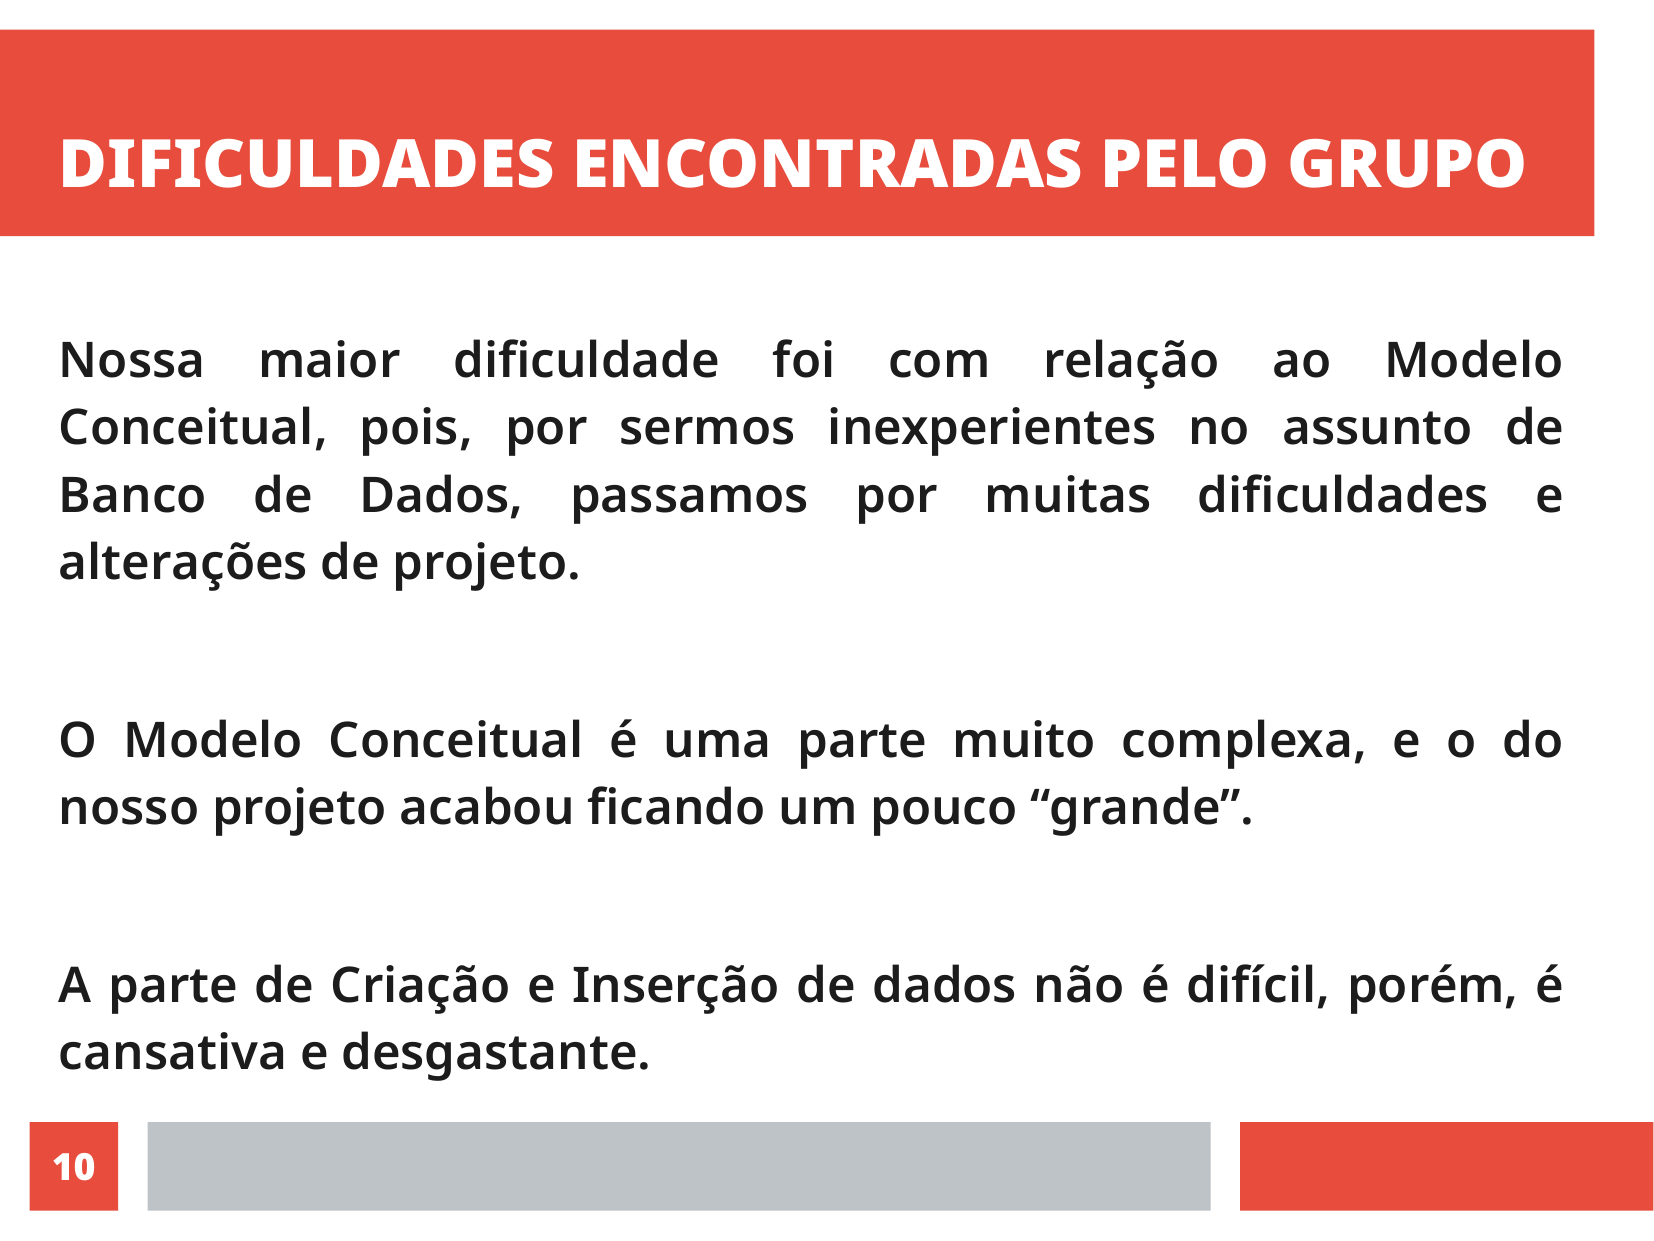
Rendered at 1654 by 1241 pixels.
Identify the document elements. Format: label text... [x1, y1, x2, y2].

title DIFICULDADES ENCONTRADAS PELO GRUPO [59, 59, 1595, 207]
list Nossa maior dificuldade foi com relação ao Modelo Conceitual, pois, por sermos inexperientes no assunto de Banco de Dados, passamos por muitas dificuldades e alterações de projeto. O Modelo Conceitual é uma parte muito complexa, e o do nosso projeto acabou ficando um pouco “grande”. A parte de Criação e Inserção de dados não é difícil, porém, é cansativa e desgastante. [59, 324, 1565, 1093]
